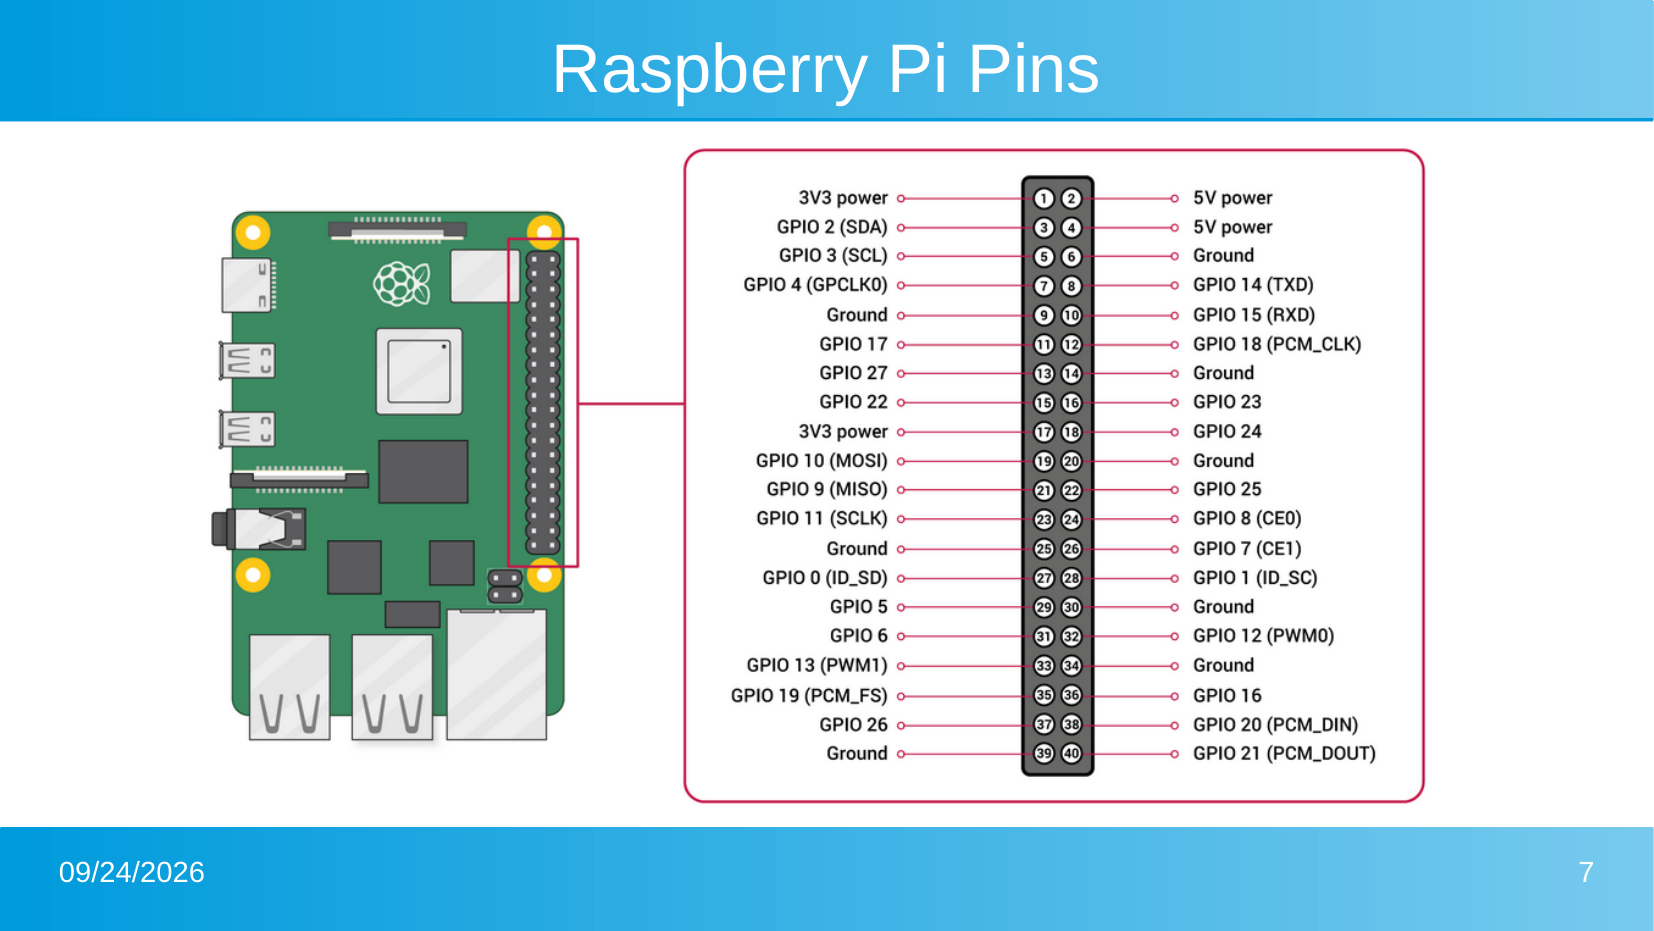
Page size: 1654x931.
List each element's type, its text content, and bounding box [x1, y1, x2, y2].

title Raspberry Pi Pins [59, 29, 1595, 108]
picture [187, 123, 1440, 816]
